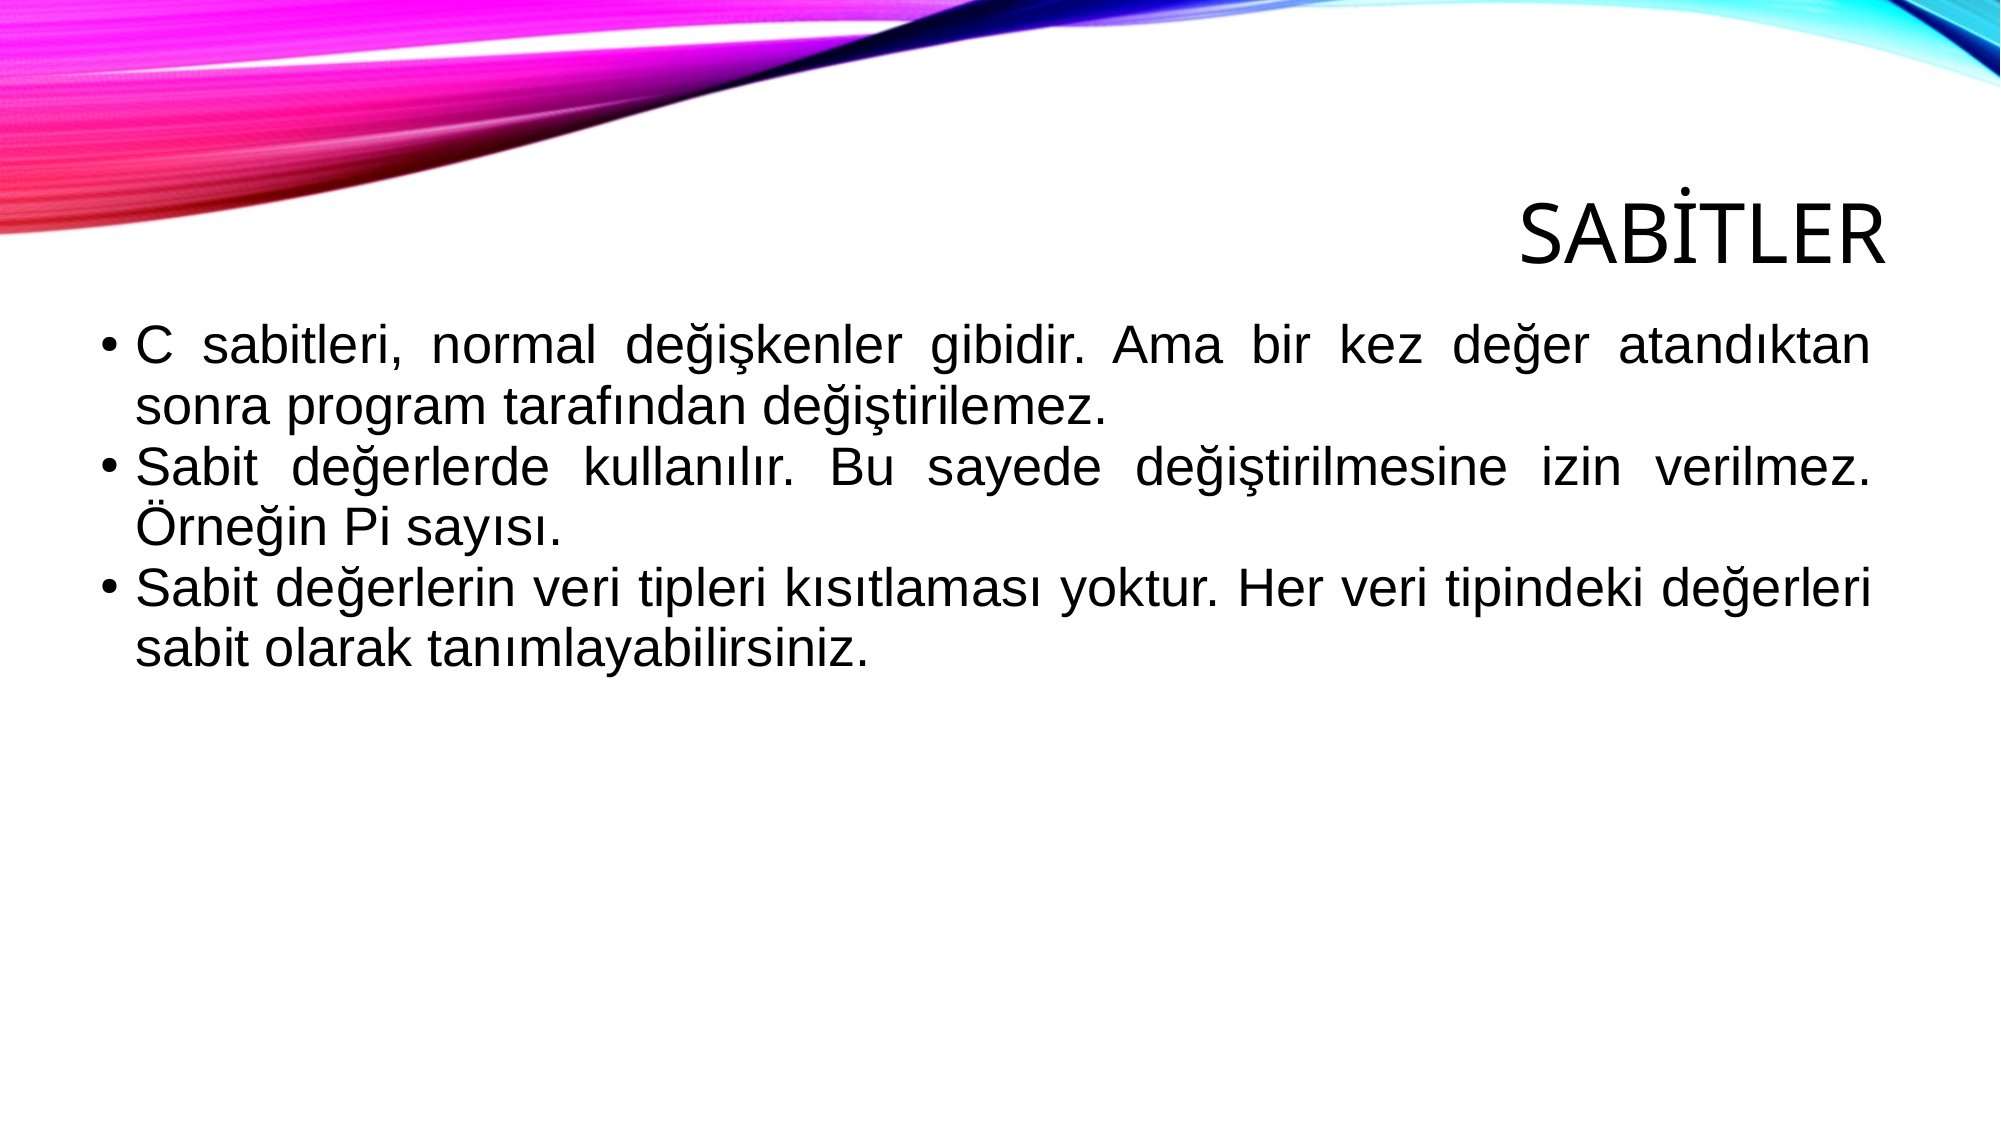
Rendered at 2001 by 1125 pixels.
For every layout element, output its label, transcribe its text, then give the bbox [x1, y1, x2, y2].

subtitle C sabitleri, normal değişkenler gibidir. Ama bir kez değer atandıktan sonra program tarafından değiştirilemez. Sabit değerlerde kullanılır. Bu sayede değiştirilmesine izin verilmez. Örneğin Pi sayısı. Sabit değerlerin veri tipleri kısıtlaması yoktur. Her veri tipindeki değerleri sabit olarak tanımlayabilirsiniz. [100, 314, 1876, 976]
title SABİTLER [474, 125, 1888, 338]
picture [0, 0, 2000, 237]
